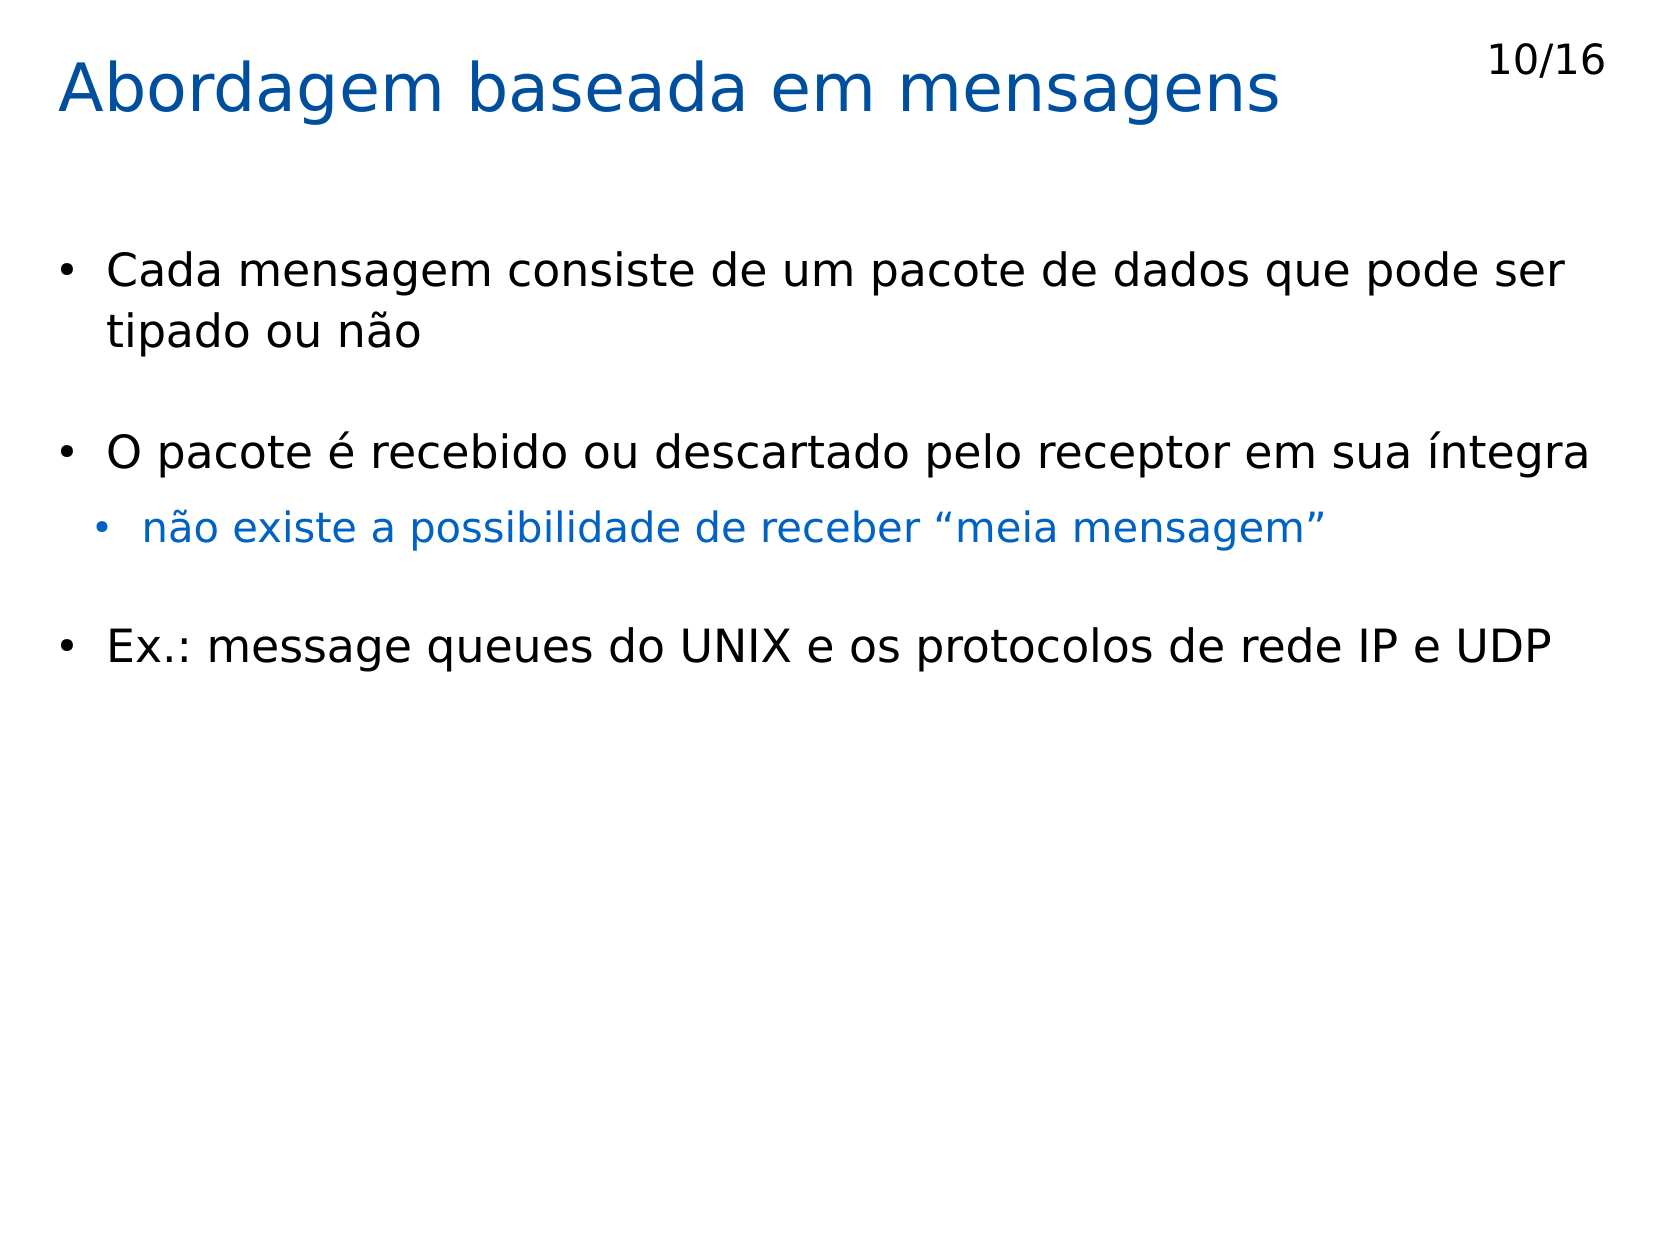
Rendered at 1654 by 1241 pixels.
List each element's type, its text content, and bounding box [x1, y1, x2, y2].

title Abordagem baseada em mensagens [59, 29, 1459, 148]
list Cada mensagem consiste de um pacote de dados que pode ser tipado ou não O pacote é recebido ou descartado pelo receptor em sua íntegra não existe a possibilidade de receber “meia mensagem” Ex.: message queues do UNIX e os protocolos de rede IP e UDP [59, 236, 1595, 1211]
